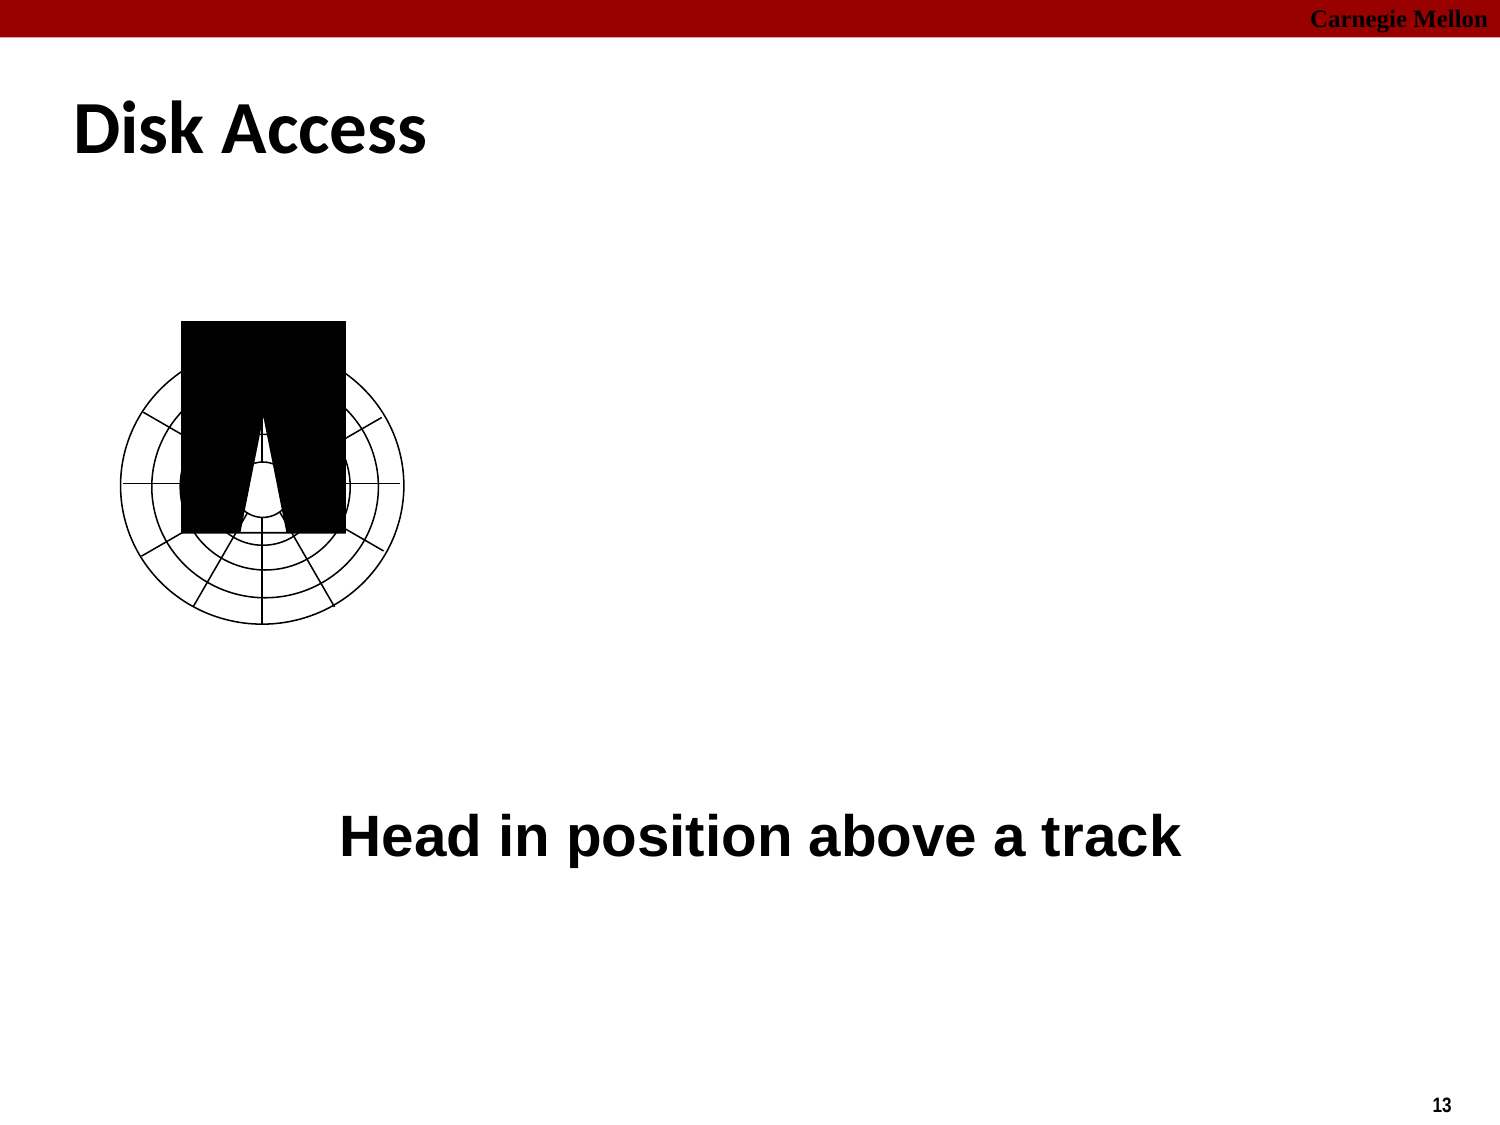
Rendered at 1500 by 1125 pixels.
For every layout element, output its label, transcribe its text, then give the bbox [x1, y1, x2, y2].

text_box [120, 321, 404, 625]
text_box Head in position above a track [324, 737, 1213, 875]
title Disk Access [58, 71, 1304, 197]
